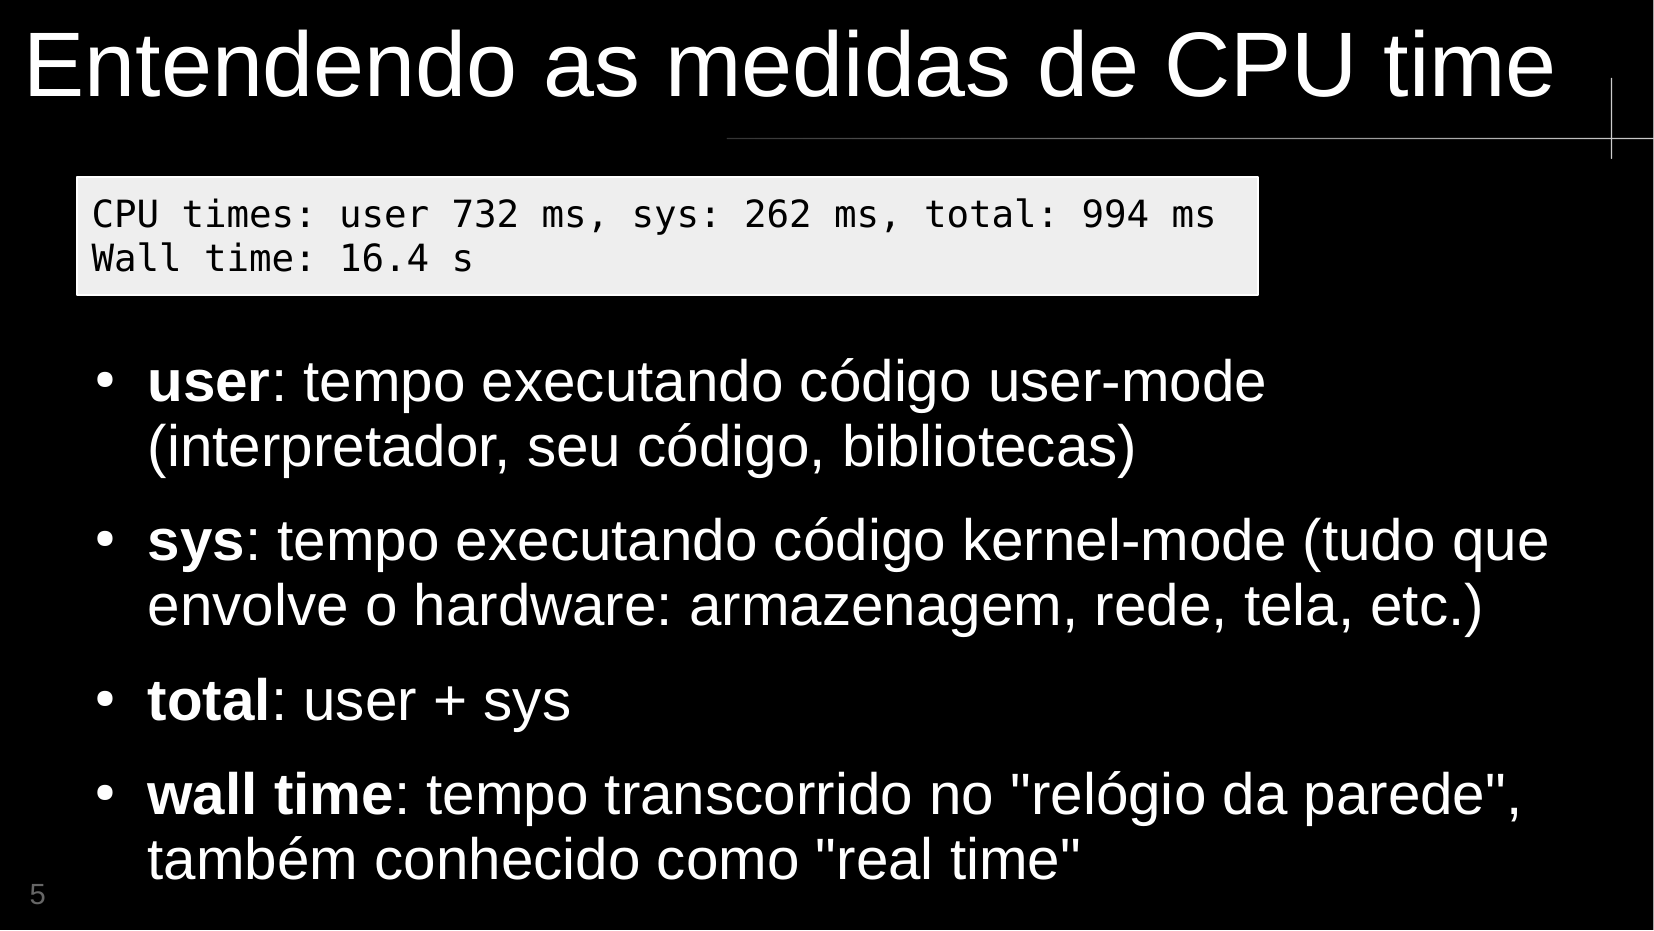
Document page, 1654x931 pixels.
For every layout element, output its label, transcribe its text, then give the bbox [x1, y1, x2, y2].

text_box CPU times: user 732 ms, sys: 262 ms, total: 994 ms Wall time: 16.4 s [76, 177, 1258, 296]
list user: tempo executando código user-mode (interpretador, seu código, bibliotecas) sys: tempo executando código kernel-mode (tudo que envolve o hardware: armazenagem, rede, tela, etc.) total: user + sys wall time: tempo transcorrido no "relógio da parede", também conhecido como "real time" [76, 348, 1565, 931]
title Entendendo as medidas de CPU time [23, 11, 1589, 119]
